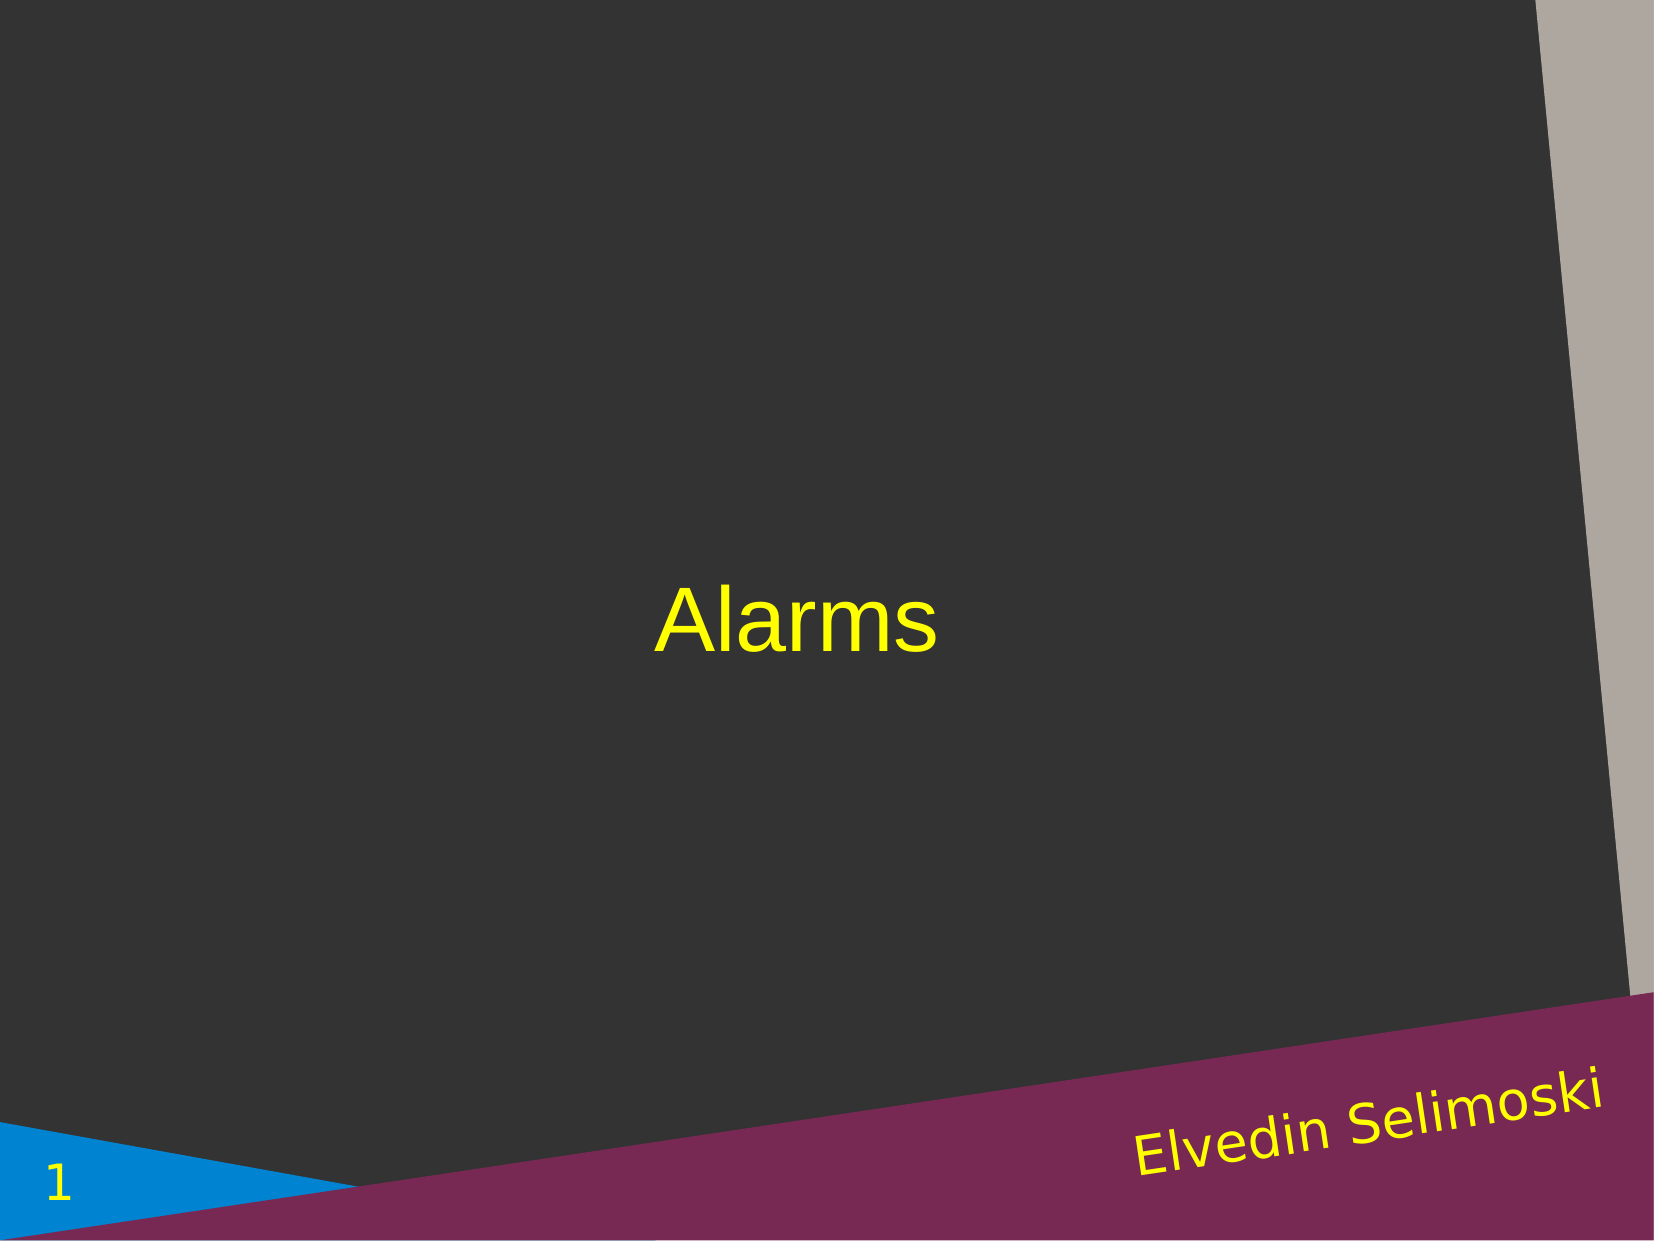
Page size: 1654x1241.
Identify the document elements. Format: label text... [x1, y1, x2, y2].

title Alarms [53, 407, 1542, 833]
text_box Elvedin Selimoski [1052, 1015, 1629, 1239]
